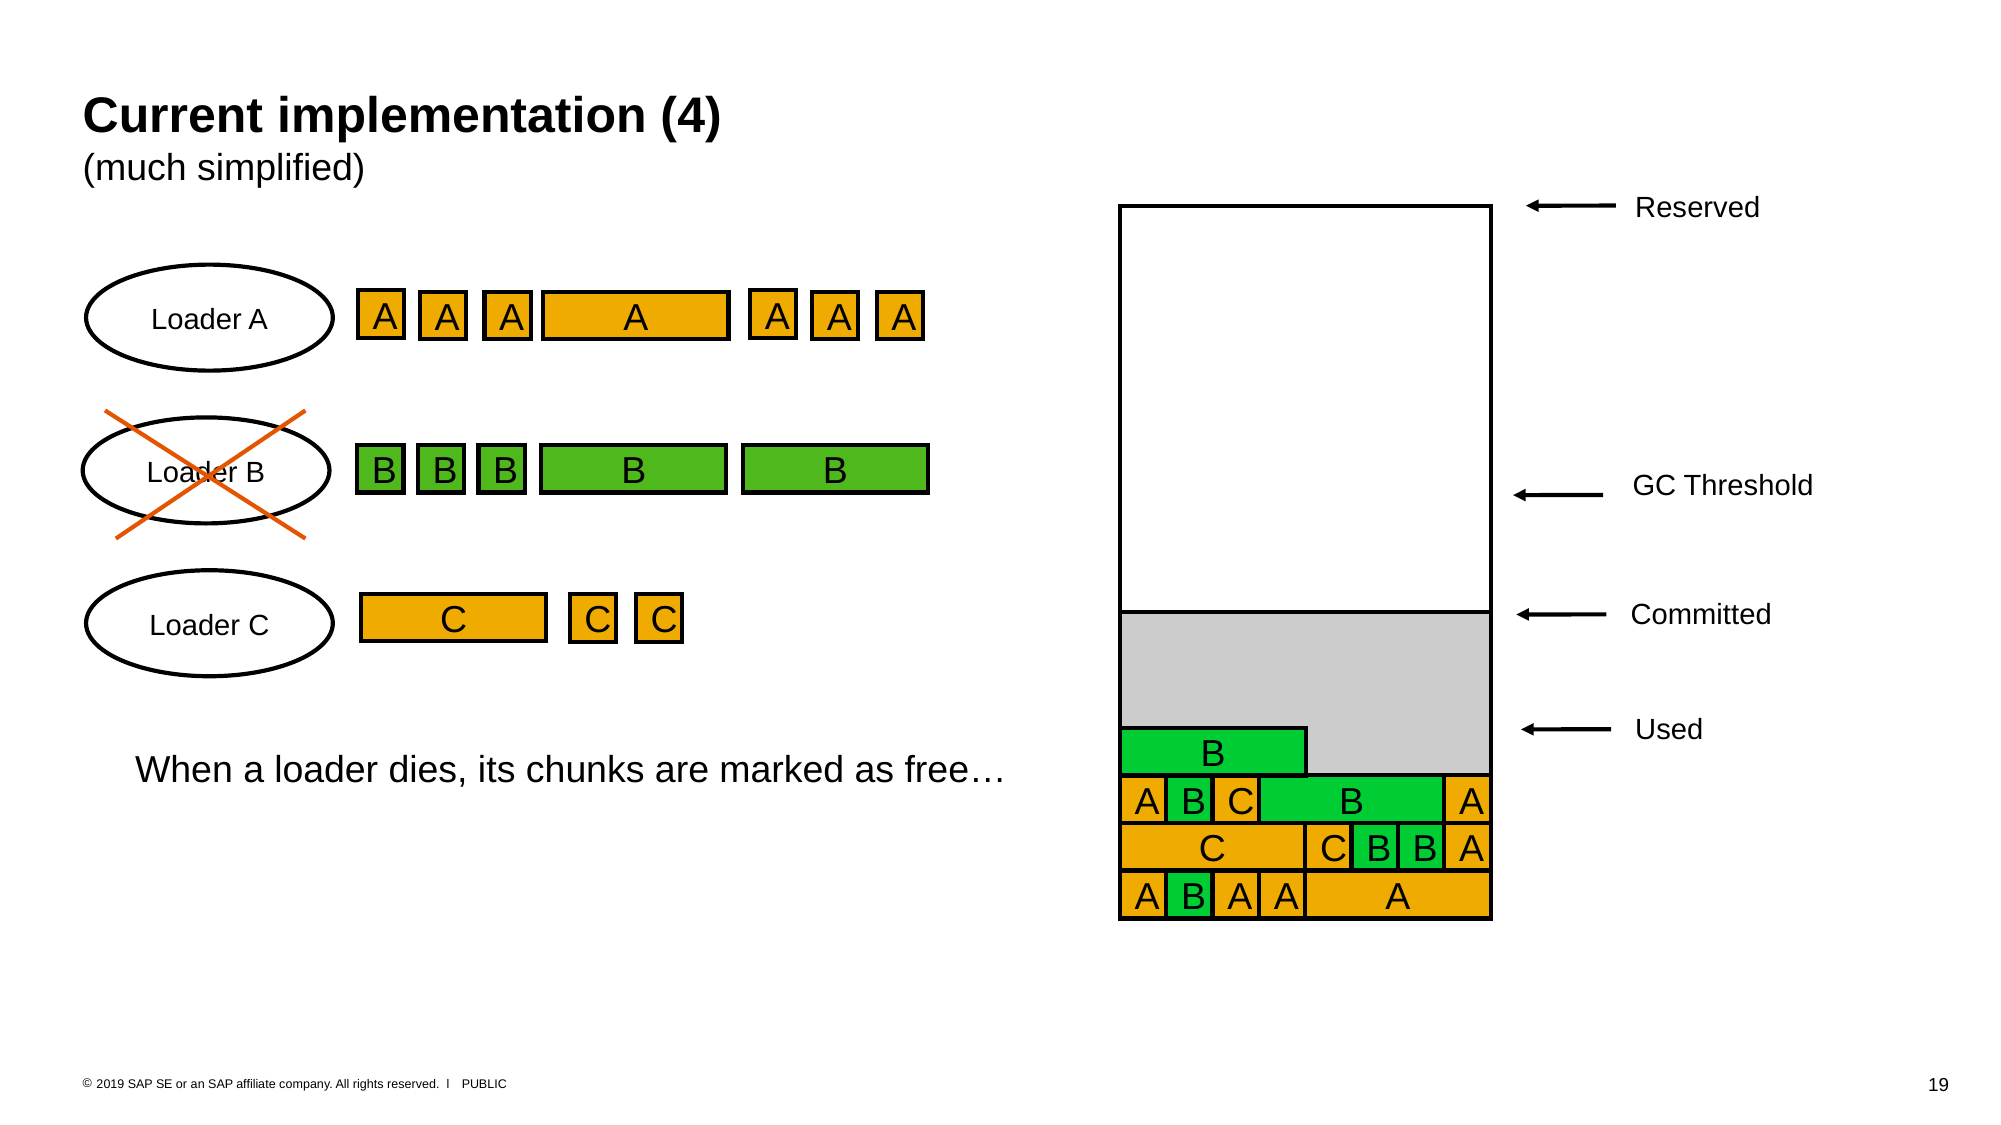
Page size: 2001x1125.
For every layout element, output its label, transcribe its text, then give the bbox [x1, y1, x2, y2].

text_box [1119, 611, 1491, 775]
text_box Loader A [86, 264, 333, 371]
text_box Loader B [151, 481, 266, 524]
text_box B [417, 444, 465, 493]
text_box B [357, 444, 404, 493]
text_box A [1258, 870, 1305, 919]
text_box Loader C [86, 570, 333, 677]
text_box B [1166, 870, 1212, 919]
text_box A [749, 290, 797, 338]
text_box Loader B [215, 429, 330, 515]
text_box A [812, 291, 859, 340]
text_box When a loader dies, its chunks are marked as free… [134, 744, 1048, 790]
text_box C [635, 594, 683, 642]
text_box Loader B [82, 429, 194, 517]
text_box Loader B [135, 417, 277, 472]
text_box A [1445, 775, 1491, 823]
text_box B [742, 444, 928, 493]
text_box B [478, 444, 525, 493]
text_box A [484, 291, 531, 340]
text_box A [1119, 870, 1166, 919]
text_box Committed [1630, 595, 1773, 631]
text_box A [1212, 870, 1258, 919]
text_box A [1444, 823, 1491, 871]
text_box Used [1635, 710, 1704, 746]
text_box Reserved [1635, 187, 1761, 223]
text_box C [1119, 823, 1305, 870]
text_box B [1351, 823, 1398, 871]
text_box A [876, 291, 923, 340]
text_box GC Threshold [1632, 466, 1814, 502]
text_box B [1166, 776, 1212, 823]
title Current implementation (4) (much simplified) [82, 82, 1918, 189]
text_box B [1398, 823, 1444, 871]
text_box A [357, 290, 405, 338]
text_box A [543, 291, 729, 340]
text_box A [1305, 871, 1491, 919]
text_box B [1258, 775, 1445, 823]
text_box A [419, 291, 467, 340]
text_box C [569, 594, 617, 642]
text_box C [1212, 776, 1258, 823]
text_box B [1120, 727, 1306, 776]
text_box A [1119, 775, 1166, 823]
text_box C [361, 594, 547, 642]
text_box B [541, 444, 727, 493]
text_box C [1305, 823, 1351, 871]
